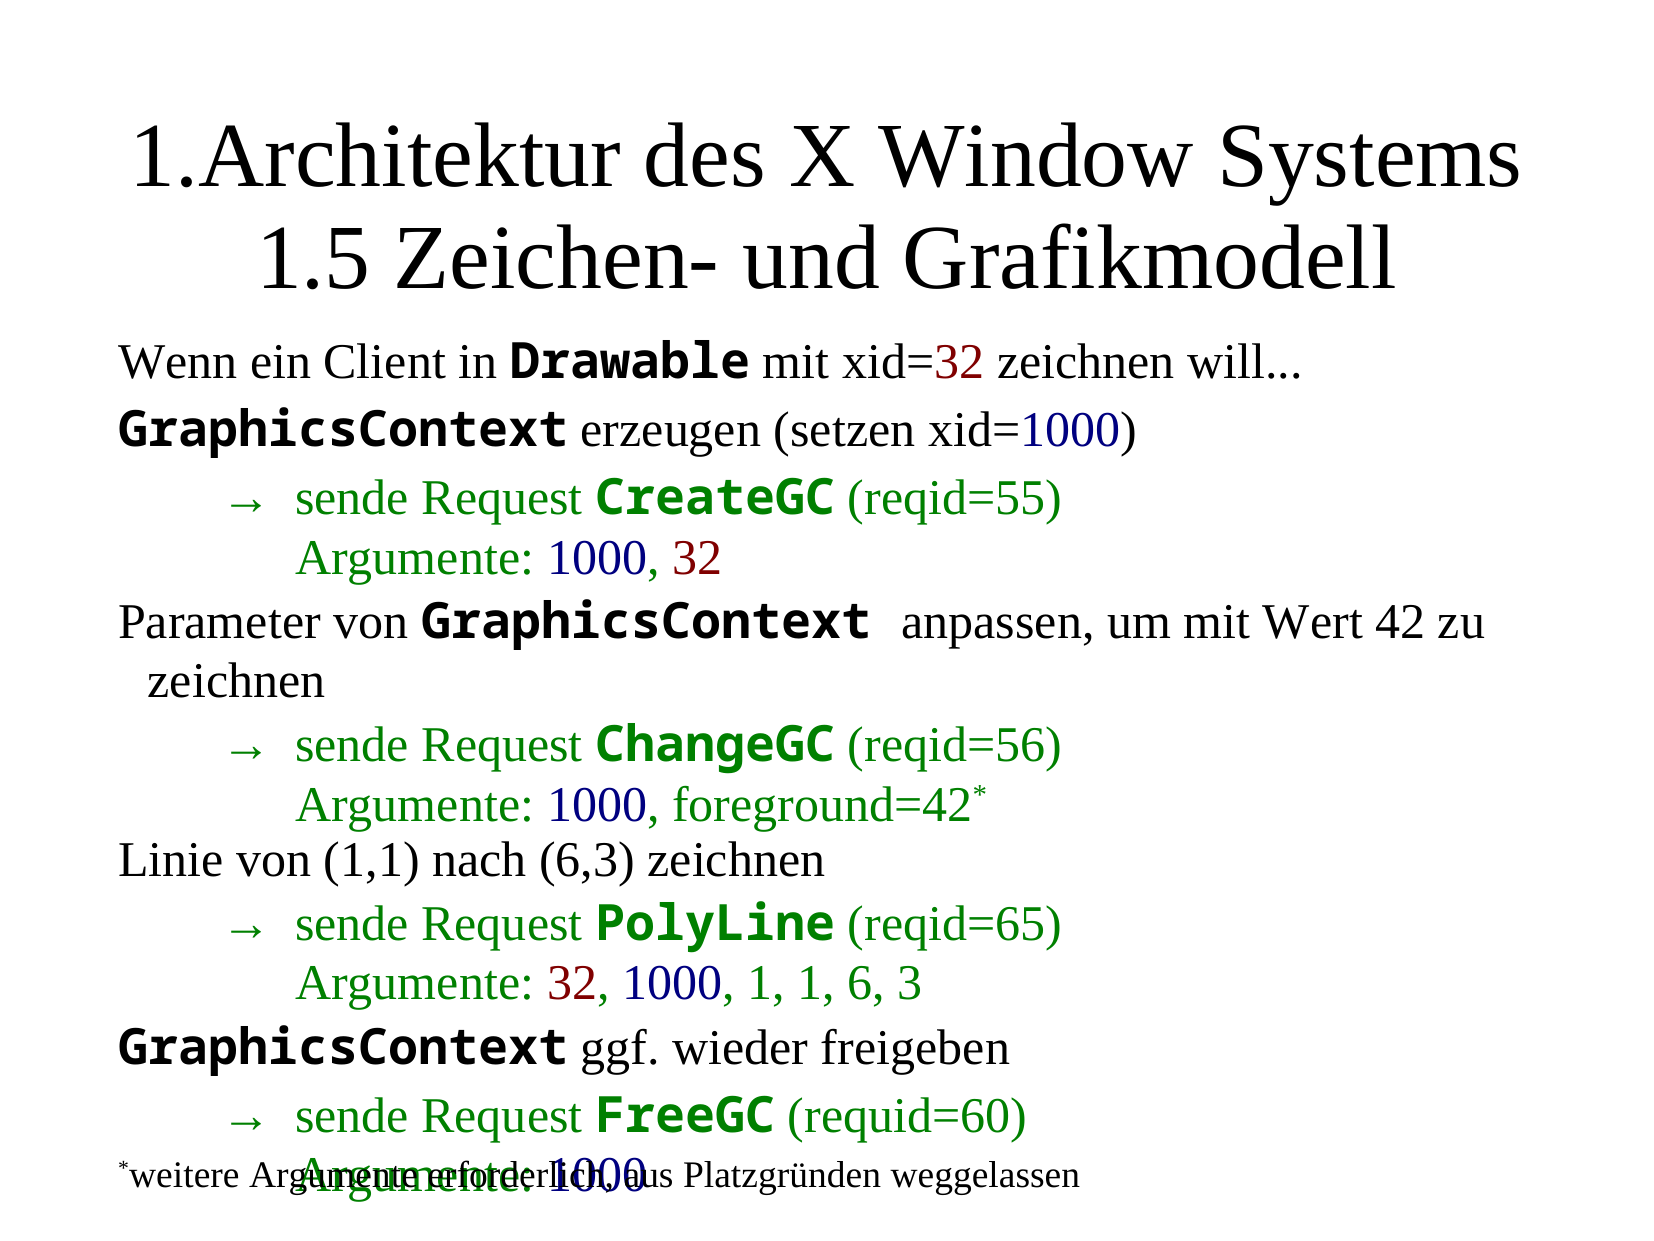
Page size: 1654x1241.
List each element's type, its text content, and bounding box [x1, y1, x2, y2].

text_box Wenn ein Client in Drawable mit xid=32 zeichnen will... GraphicsContext erzeugen (setzen xid=1000) → sende Request CreateGC (reqid=55) Argumente: 1000, 32 Parameter von GraphicsContext anpassen, um mit Wert 42 zu zeichnen → sende Request ChangeGC (reqid=56) Argumente: 1000, foreground=42* Linie von (1,1) nach (6,3) zeichnen → sende Request PolyLine (reqid=65) Argumente: 32, 1000, 1, 1, 6, 3 GraphicsContext ggf. wieder freigeben → sende Request FreeGC (requid=60) Argumente: 1000 [118, 324, 1565, 1151]
title 1.Architektur des X Window Systems 1.5 Zeichen- und Grafikmodell [121, 102, 1534, 311]
text_box *weitere Argumente erforderlich, aus Platzgründen weggelassen [118, 1154, 1610, 1196]
